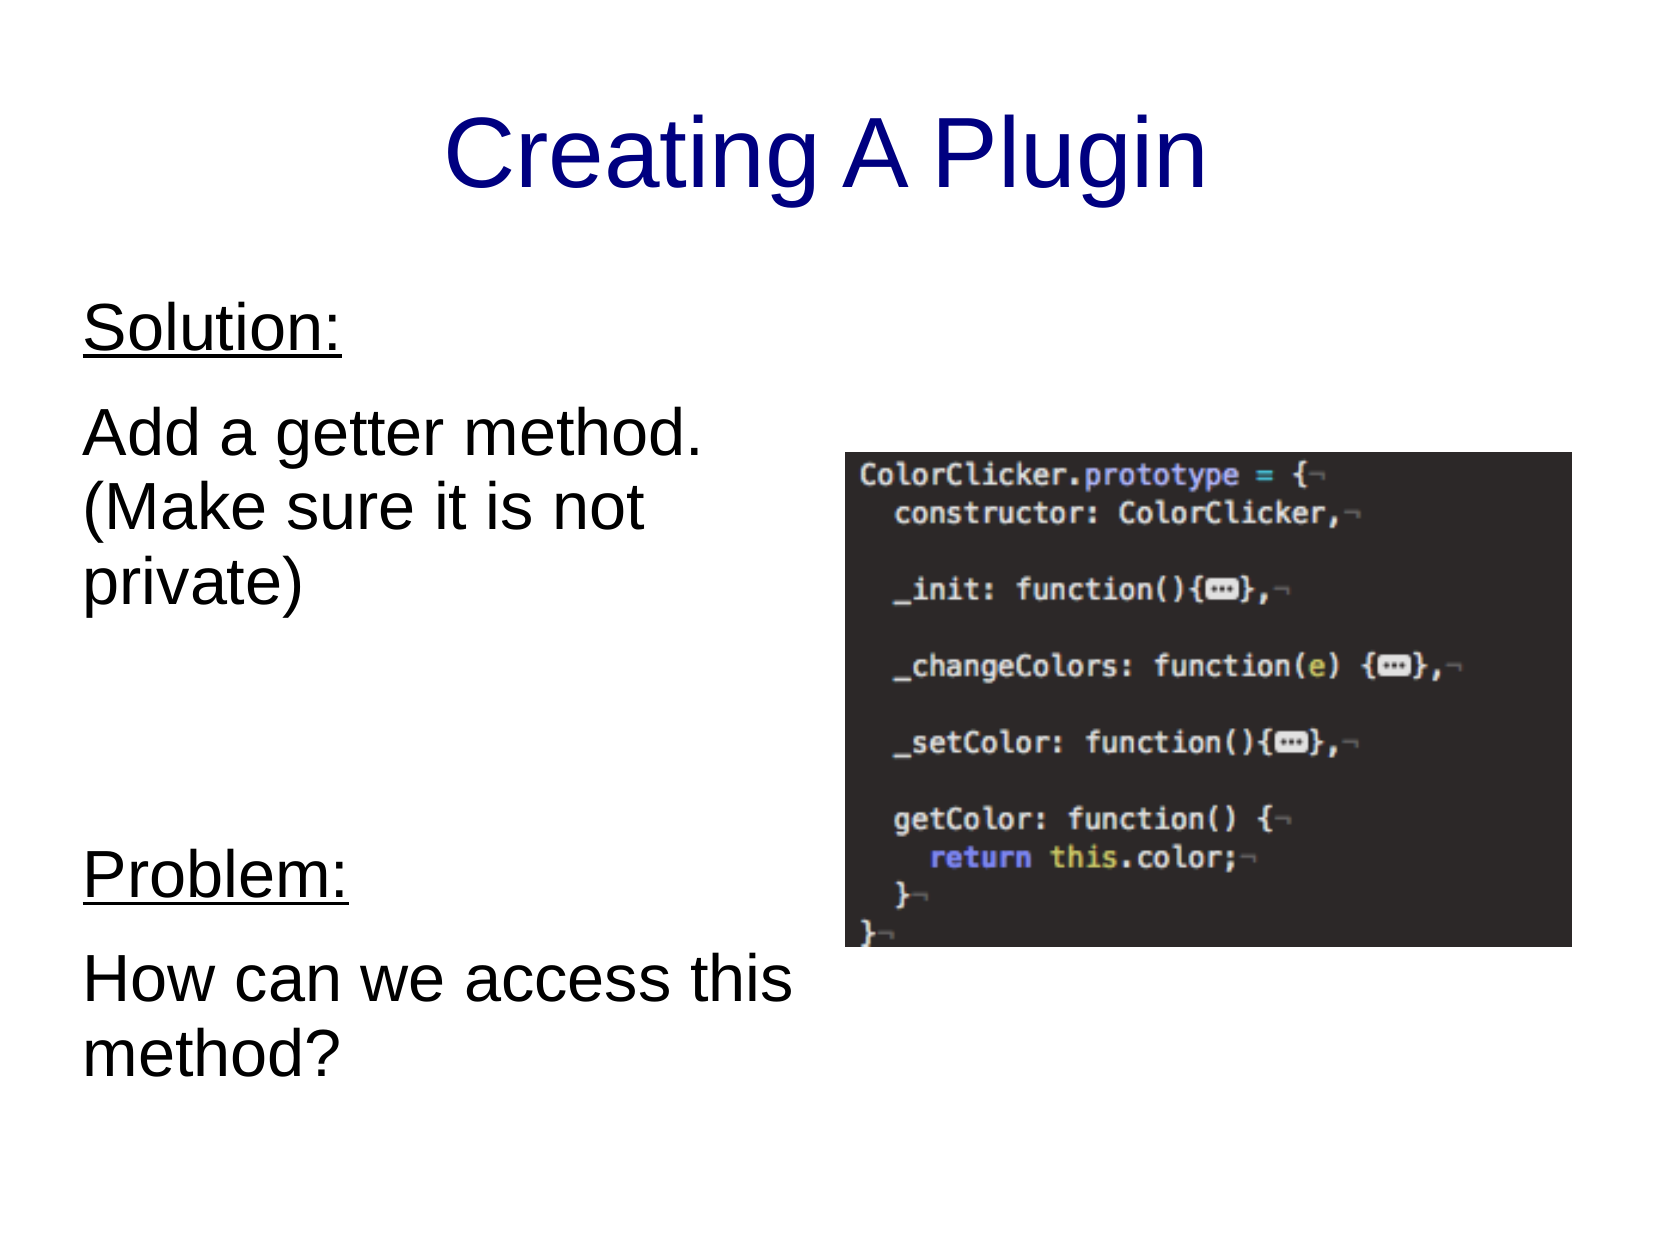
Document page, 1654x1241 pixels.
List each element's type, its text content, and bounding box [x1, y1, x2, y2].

list Solution: Add a getter method. (Make sure it is not private) Problem: How can we access this method? [82, 290, 809, 1109]
picture [845, 452, 1572, 947]
title Creating A Plugin [82, 49, 1571, 257]
